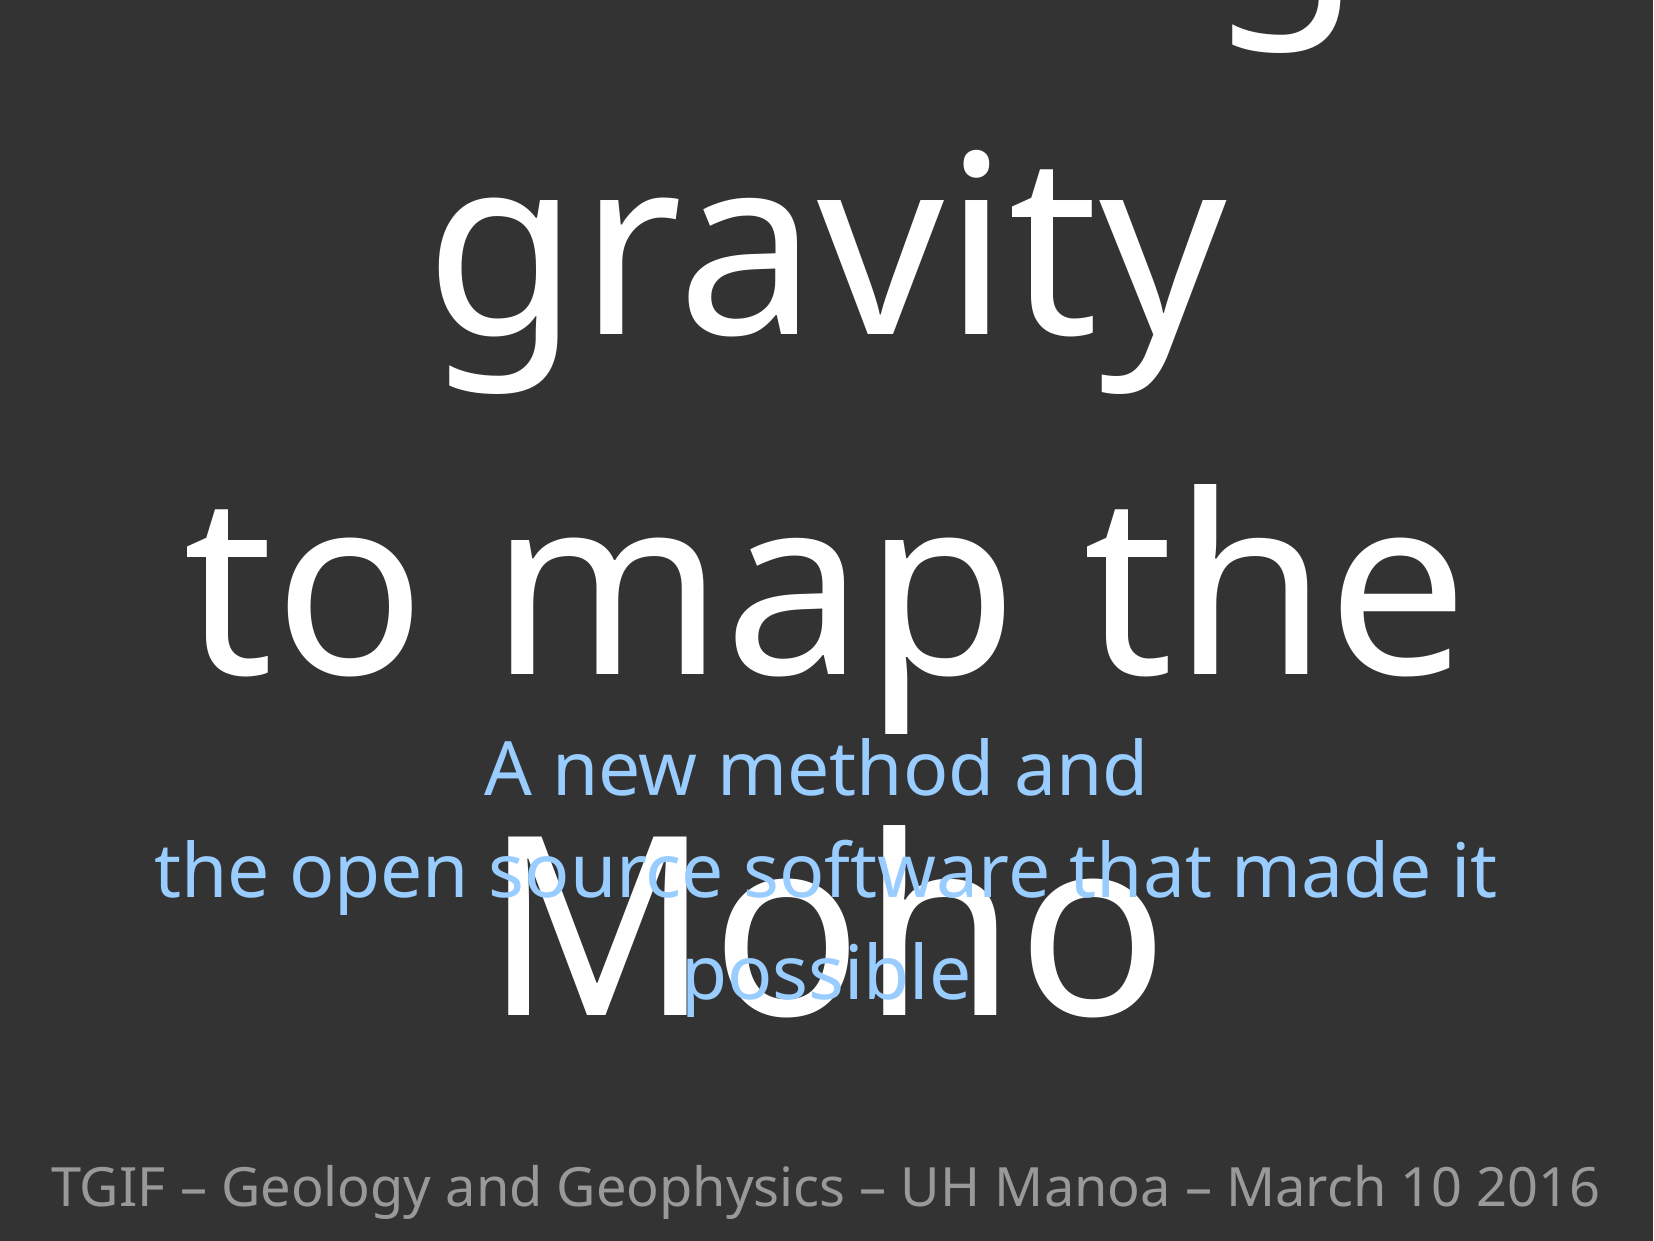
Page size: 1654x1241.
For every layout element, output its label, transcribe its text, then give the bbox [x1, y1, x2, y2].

text_box Inverting gravity to map the Moho [70, 118, 1583, 697]
title TGIF – Geology and Geophysics – UH Manoa – March 10 2016 [0, 1133, 1653, 1238]
text_box A new method and the open source software that made it possible [53, 726, 1600, 1011]
